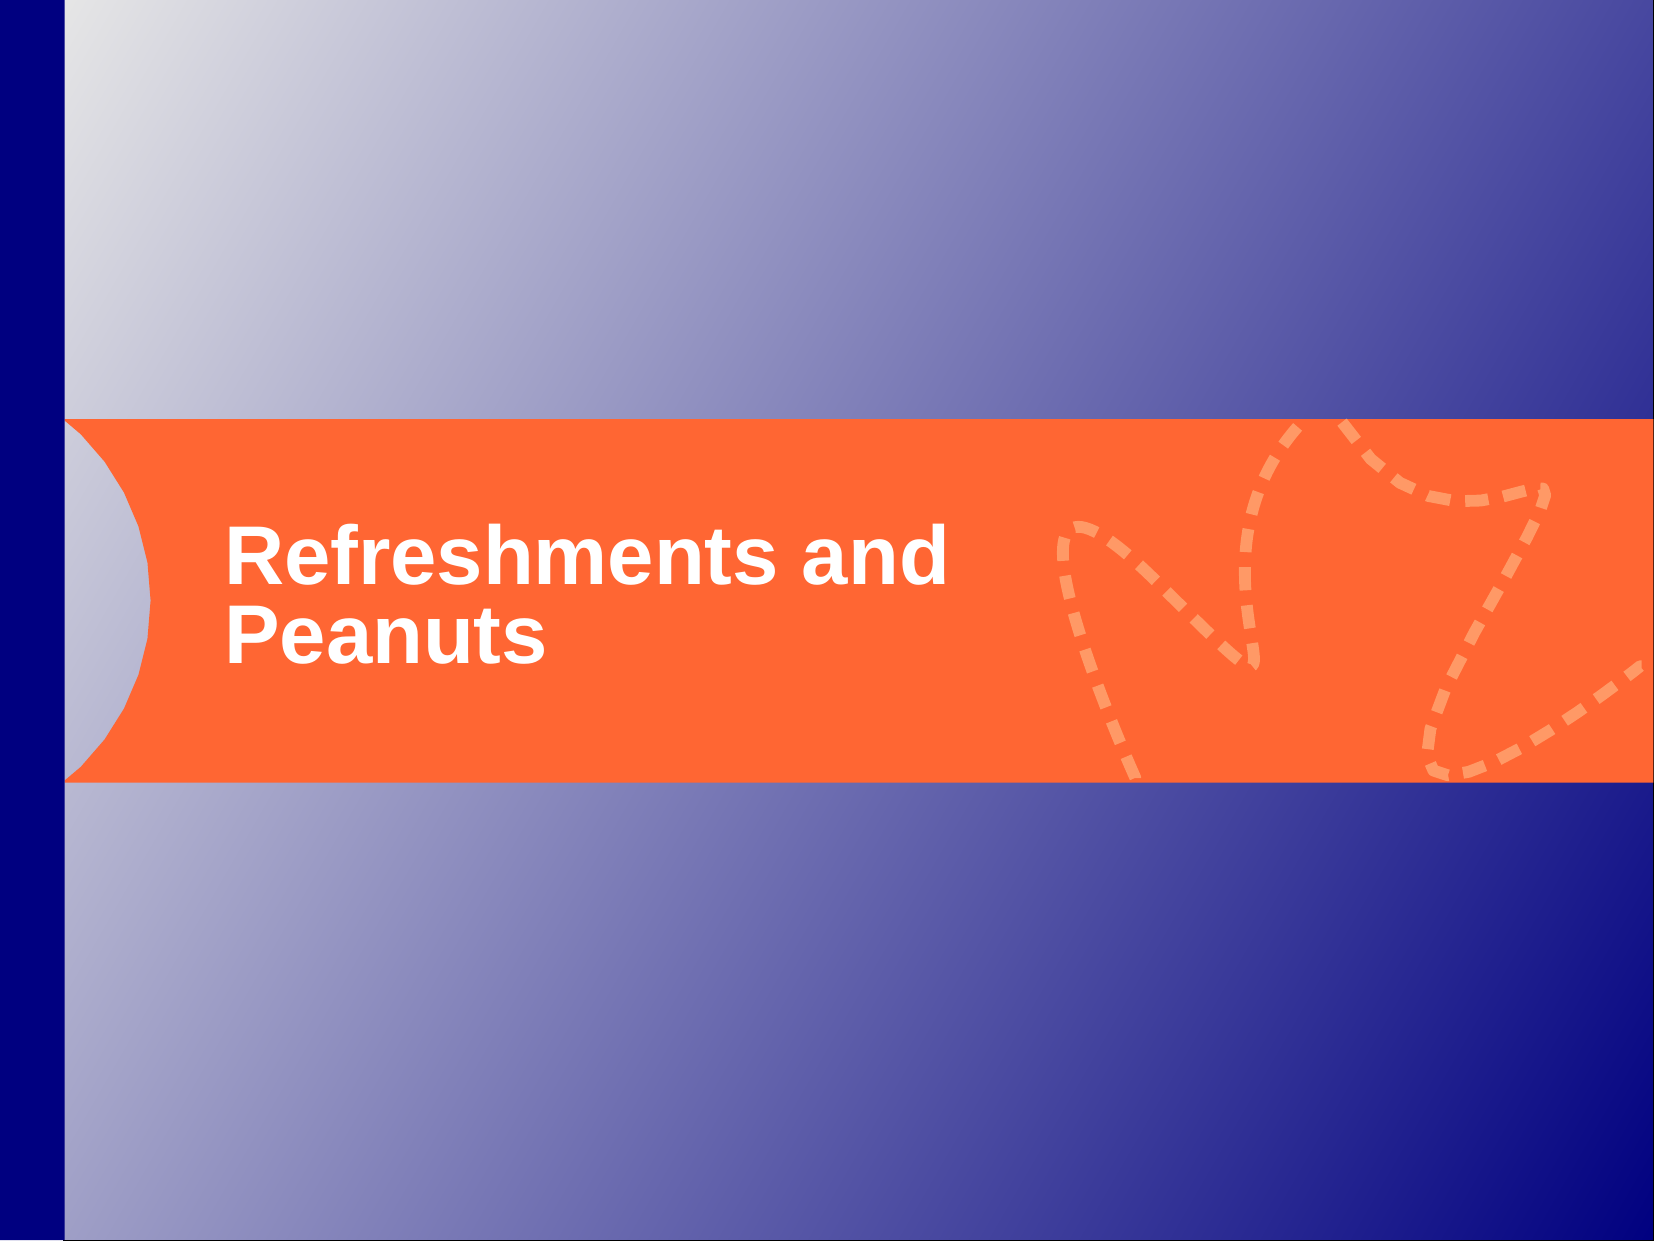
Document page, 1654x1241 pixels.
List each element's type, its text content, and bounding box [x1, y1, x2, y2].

title Refreshments and Peanuts [224, 497, 1093, 704]
